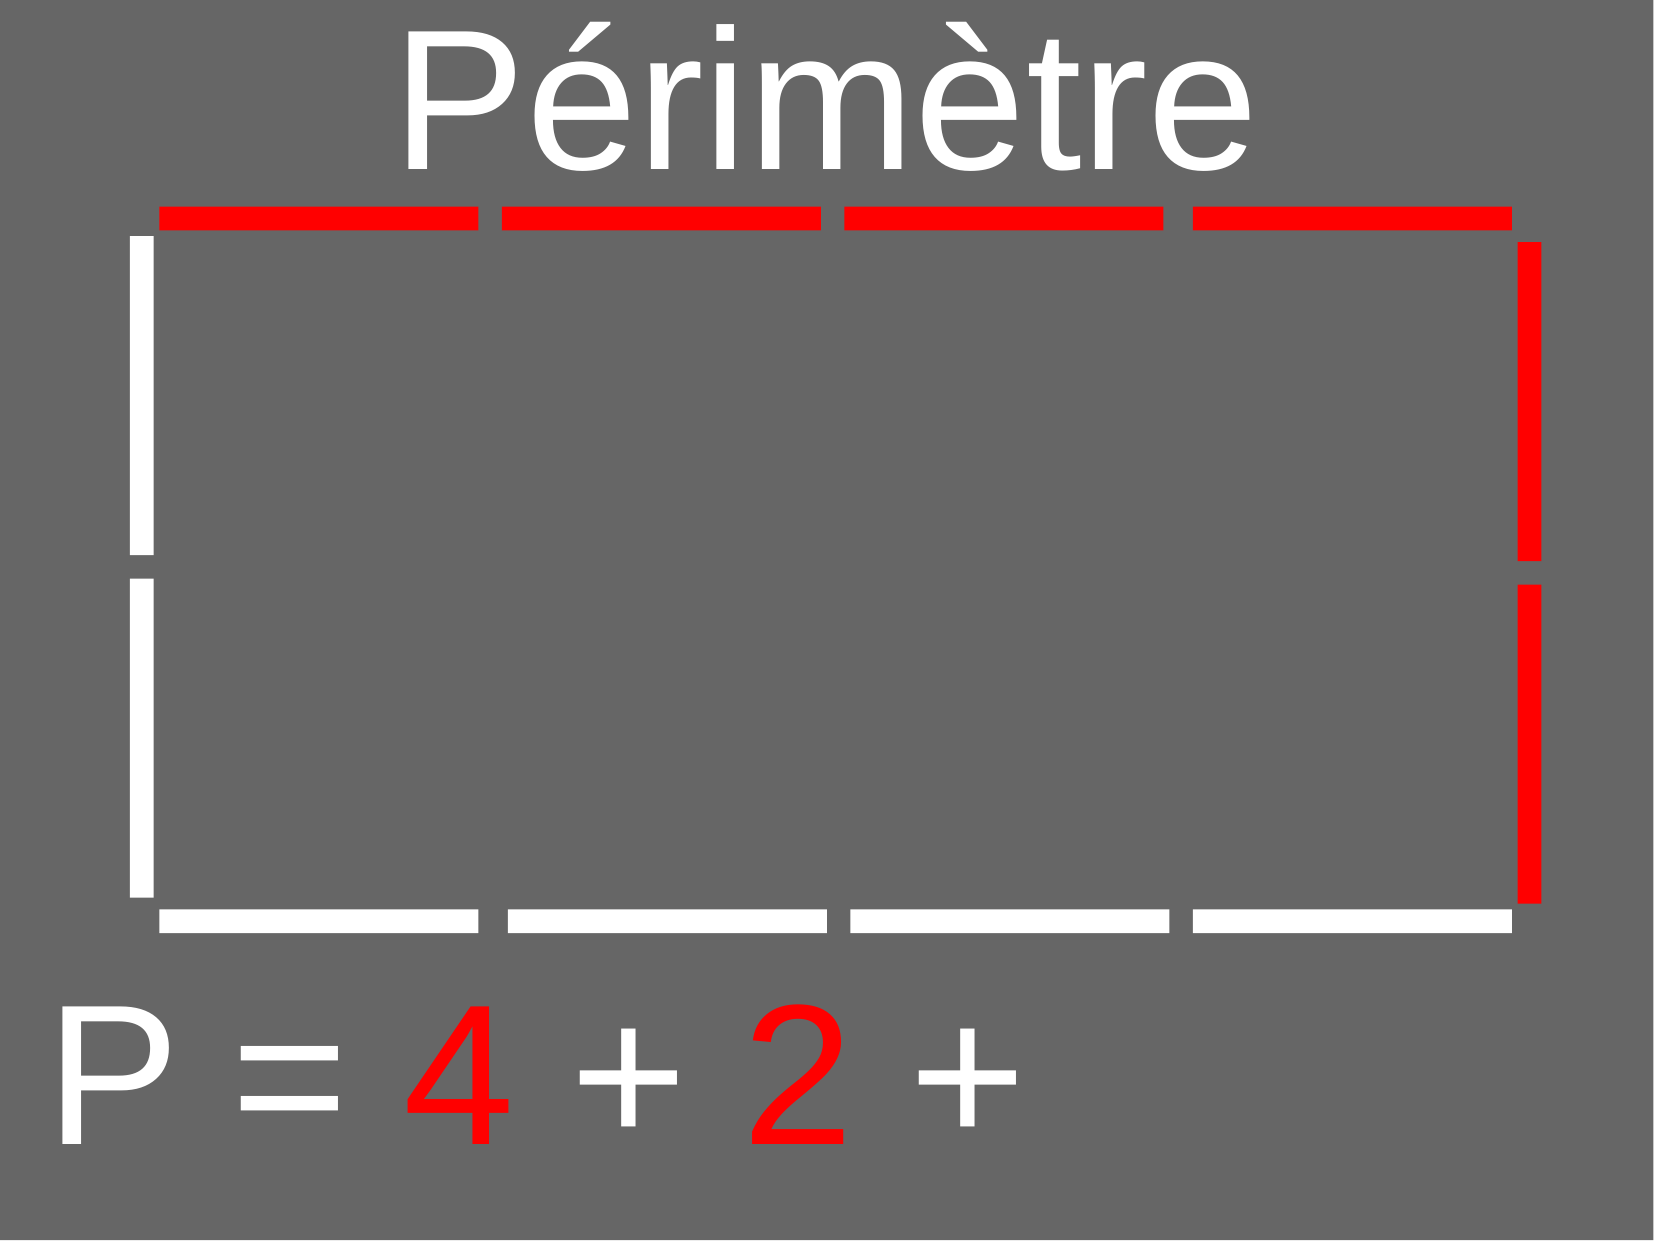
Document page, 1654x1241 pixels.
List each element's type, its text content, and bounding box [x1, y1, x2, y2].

title Périmètre [353, 0, 1300, 231]
title P = 4 + 2 + [46, 851, 1654, 1241]
text_box [0, 0, 1654, 1241]
